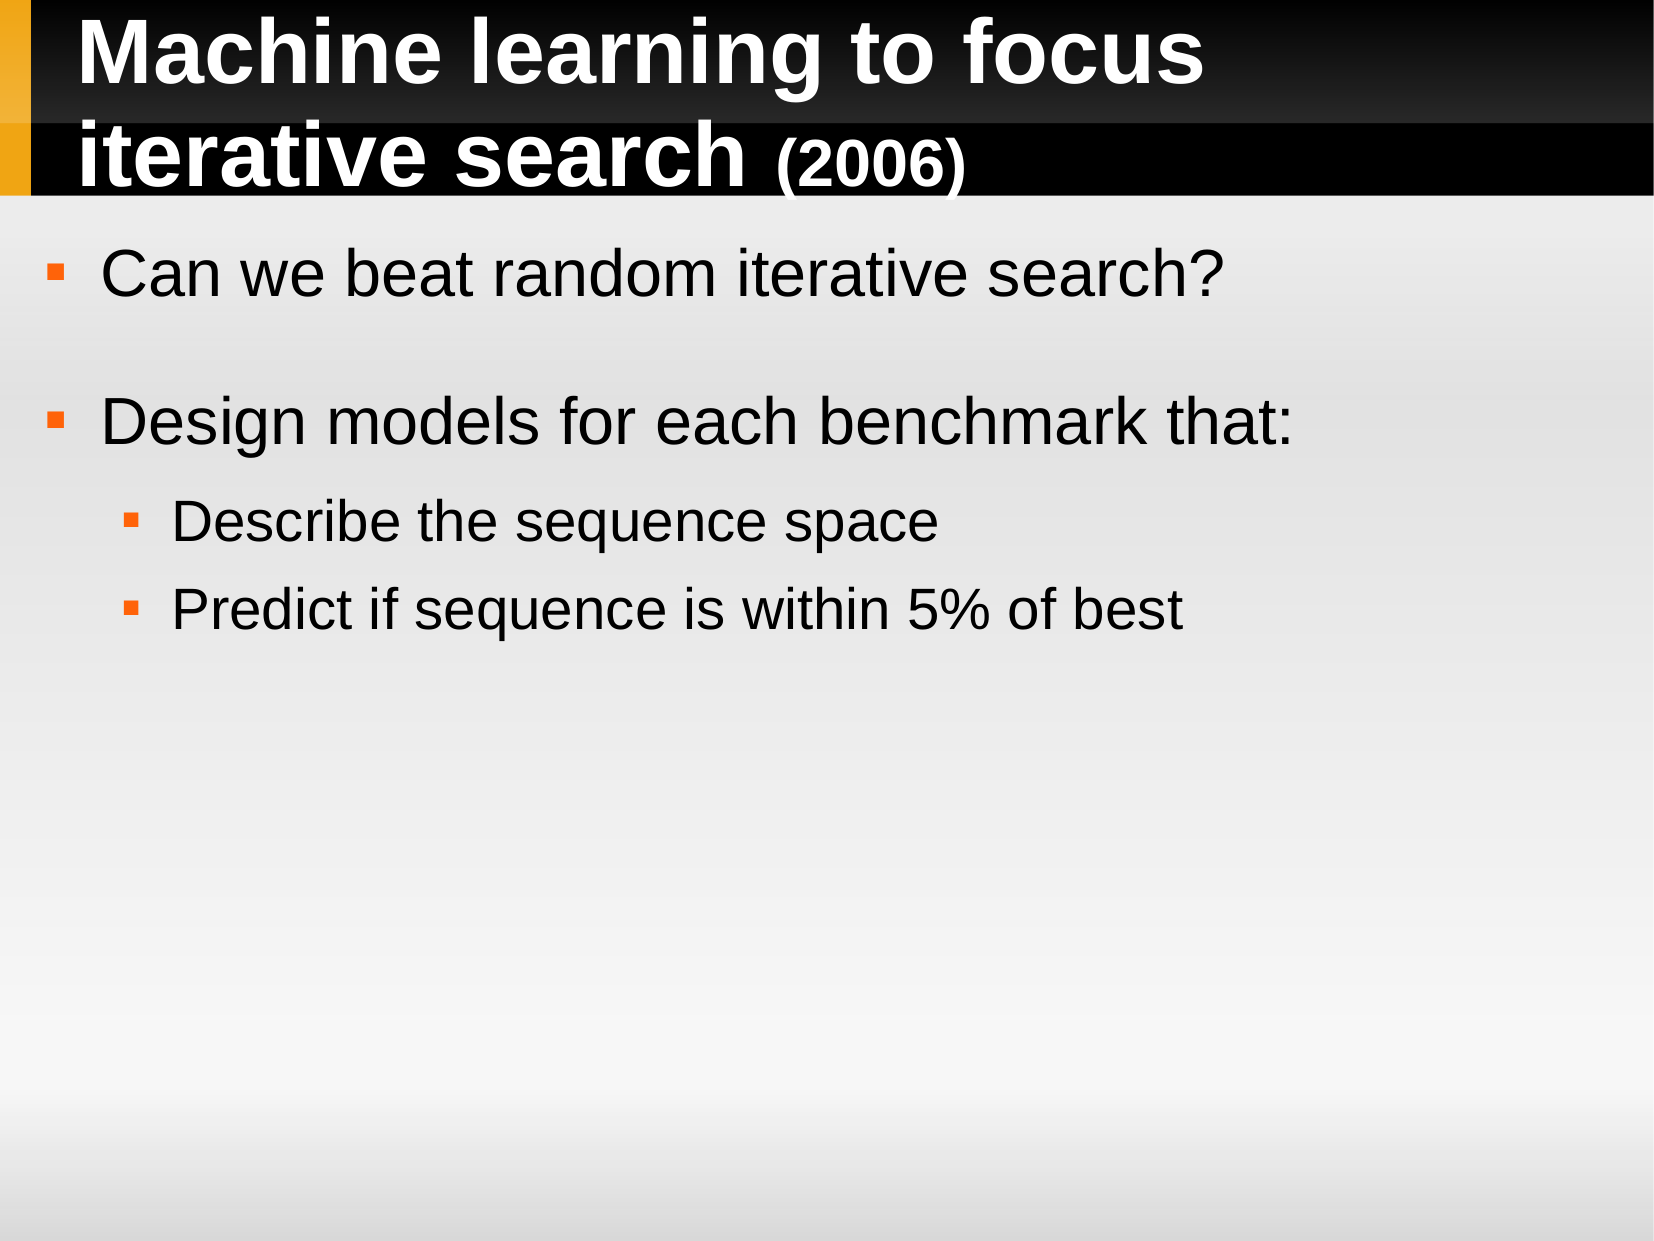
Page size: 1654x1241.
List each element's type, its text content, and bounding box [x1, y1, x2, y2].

title Machine learning to focus iterative search (2006) [76, 0, 1565, 222]
picture [0, 0, 1654, 1241]
list Can we beat random iterative search? Design models for each benchmark that: Describe the sequence space Predict if sequence is within 5% of best [29, 236, 1625, 1241]
